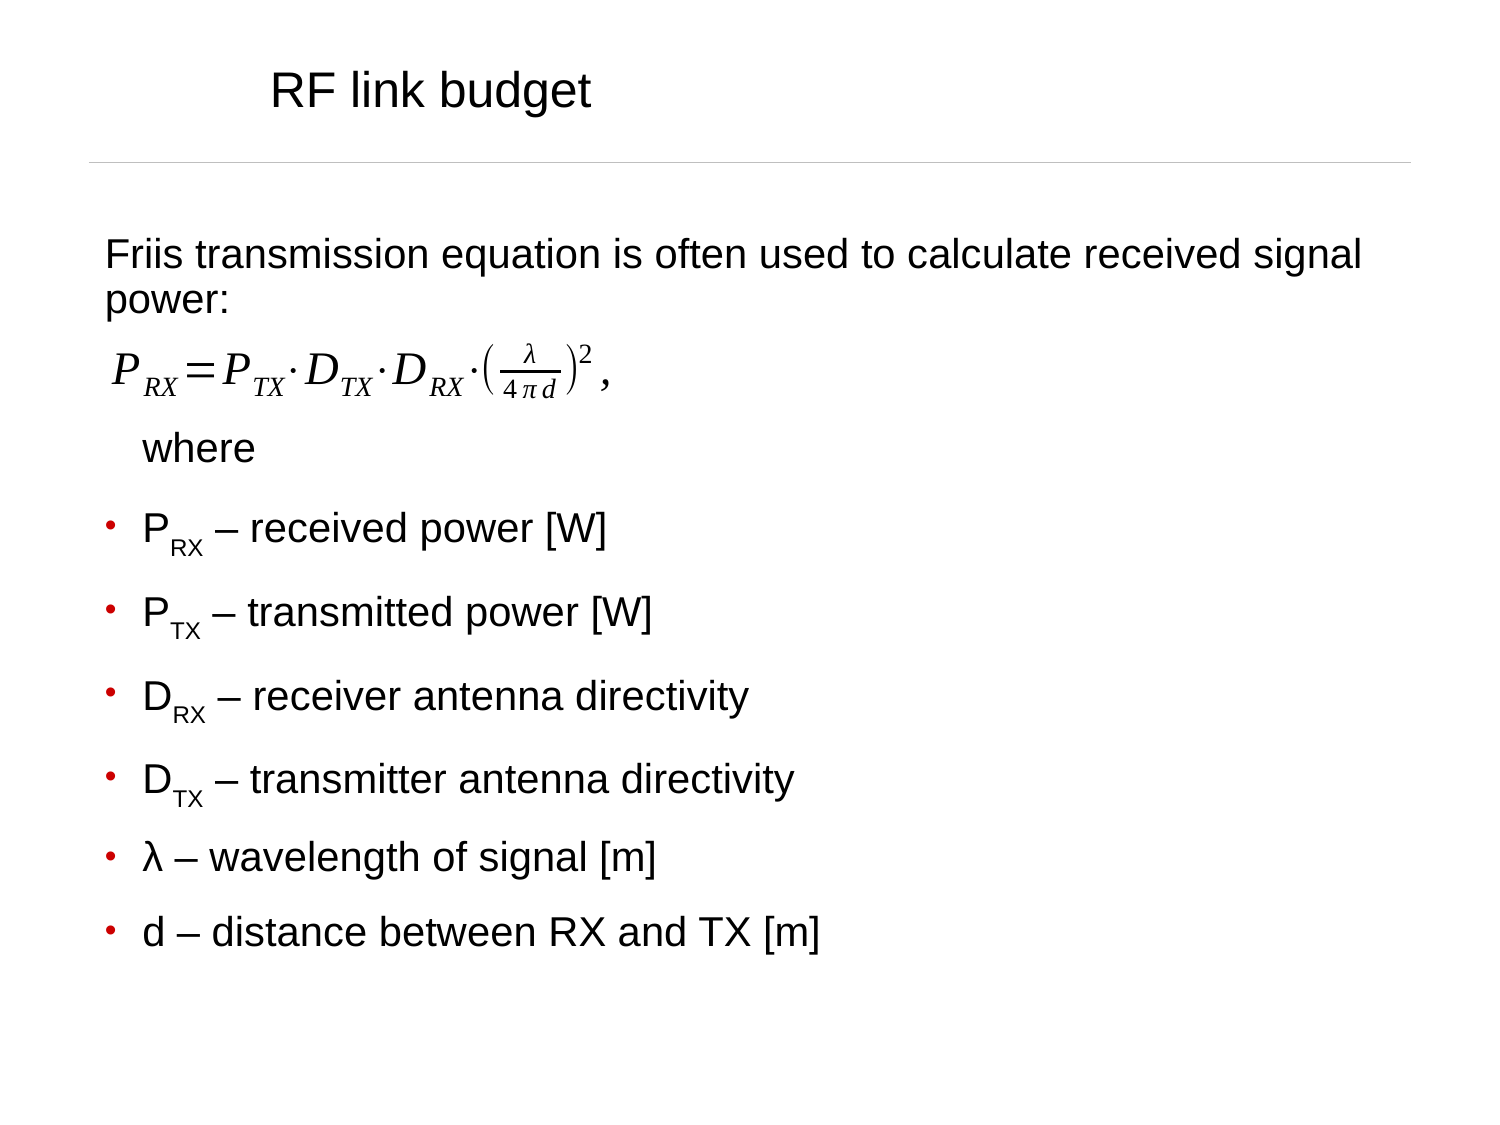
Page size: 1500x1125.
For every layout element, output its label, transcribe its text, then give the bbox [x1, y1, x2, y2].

list Friis transmission equation is often used to calculate received signal power: where PRX – received power [W] PTX – transmitted power [W] DRX – receiver antenna directivity DTX – transmitter antenna directivity λ – wavelength of signal [m] d – distance between RX and TX [m] [90, 224, 1381, 1014]
text_box RF link budget [254, 31, 1347, 150]
